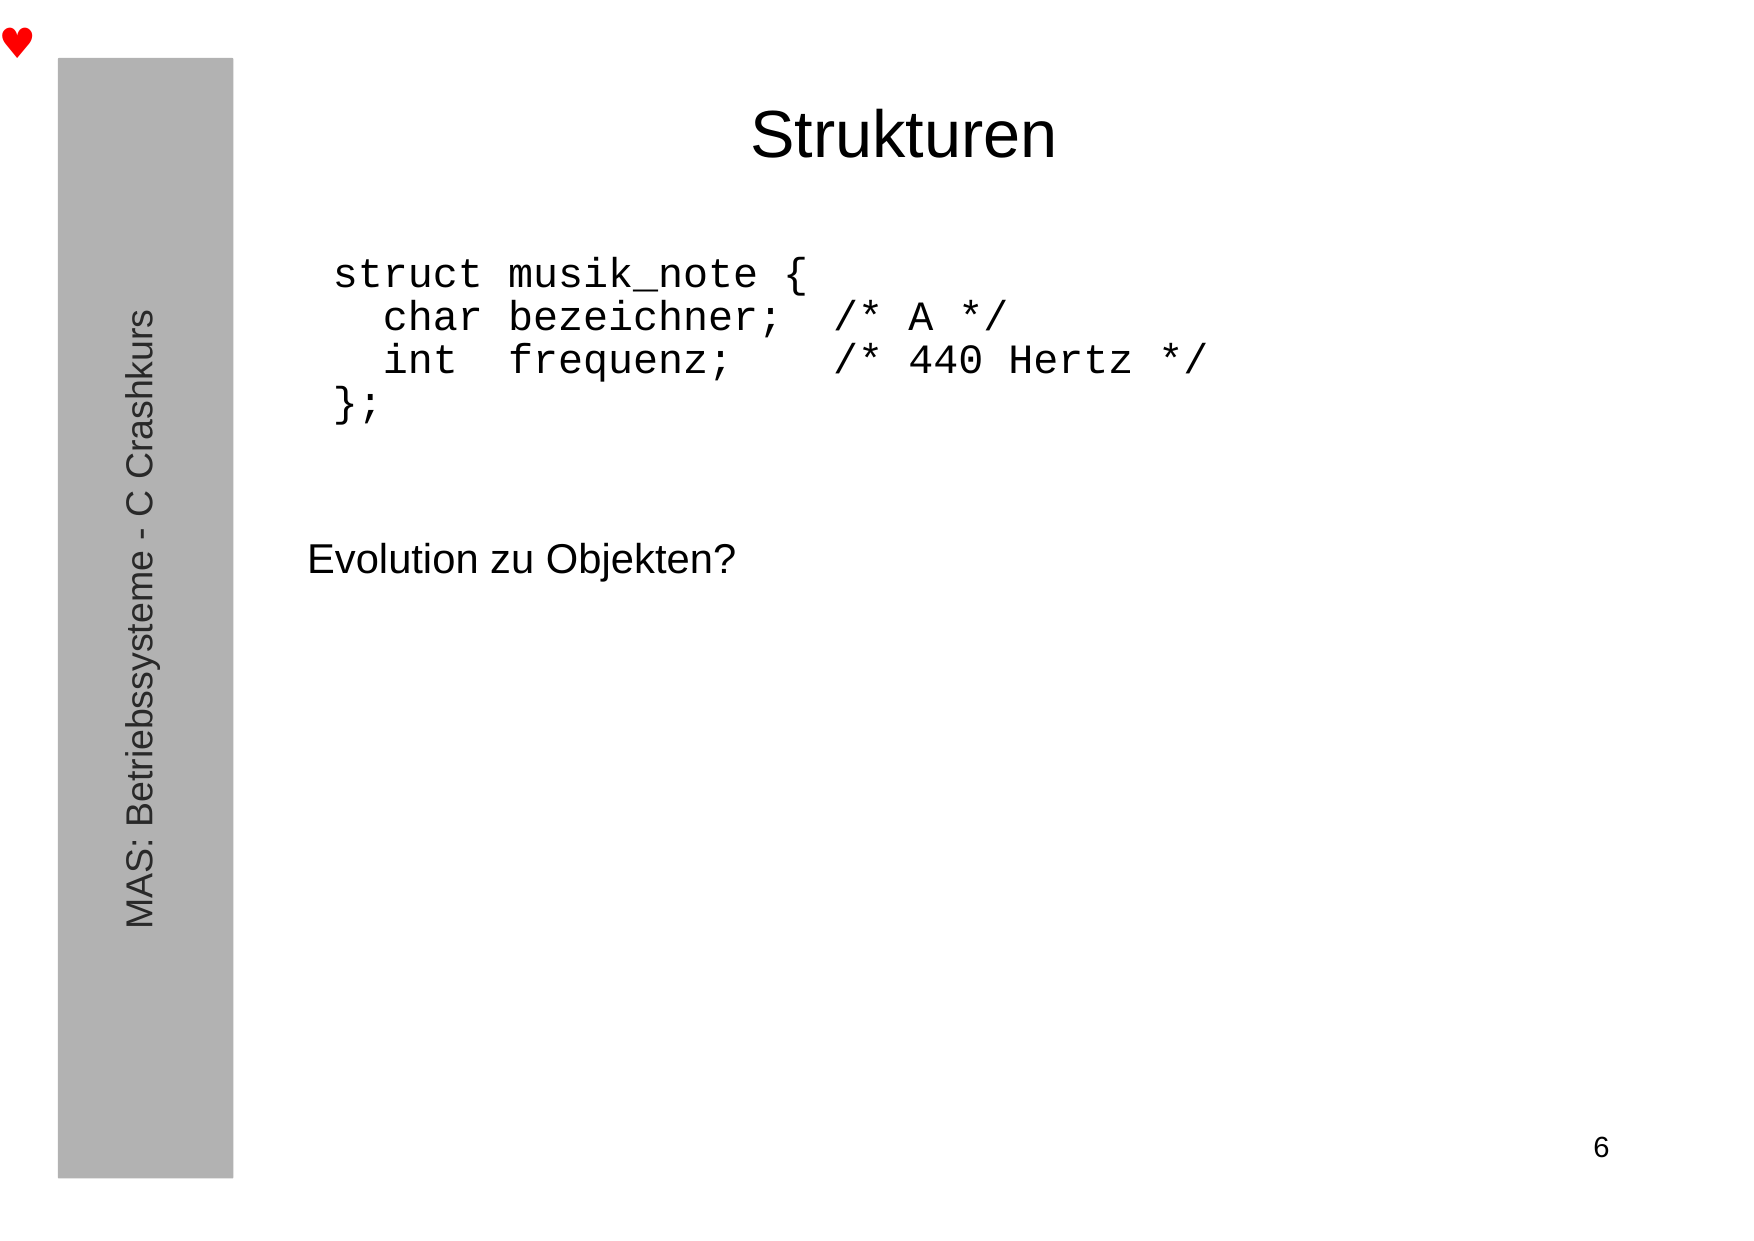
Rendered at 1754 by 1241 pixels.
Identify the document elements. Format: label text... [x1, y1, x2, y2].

text_box struct musik_note { char bezeichner; /* A */ int frequenz; /* 440 Hertz */ }; [317, 245, 1637, 1240]
text_box Evolution zu Objekten? [285, 527, 1475, 635]
text_box MAS: Betriebssysteme - C Crashkurs [109, 60, 194, 1180]
text_box ♥️ [0, 6, 66, 70]
text_box [58, 58, 233, 1178]
text_box [290, 220, 1651, 382]
text_box Strukturen [720, 86, 1089, 181]
text_box <number> [1593, 1130, 1651, 1168]
